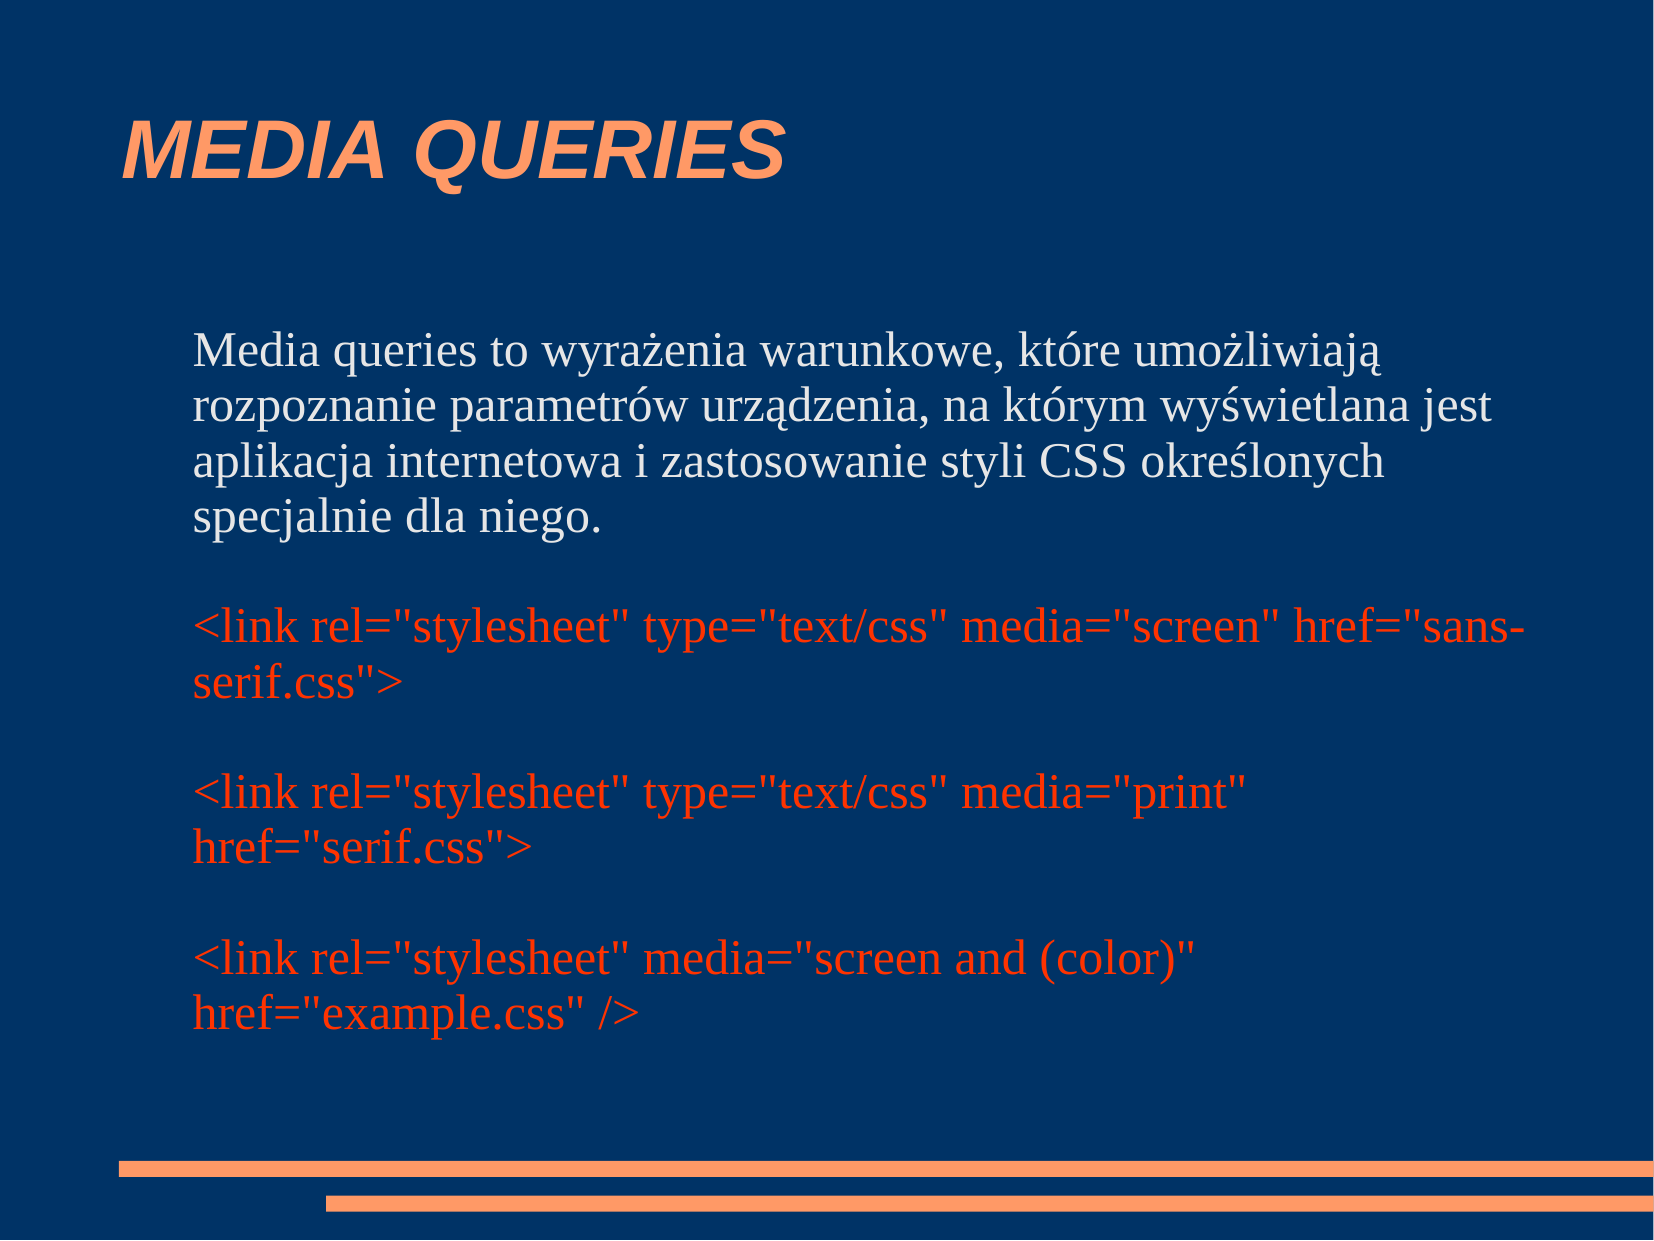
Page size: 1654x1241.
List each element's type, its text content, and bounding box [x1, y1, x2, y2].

list Media queries to wyrażenia warunkowe, które umożliwiają rozpoznanie parametrów urządzenia, na którym wyświetlana jest aplikacja internetowa i zastosowanie styli CSS określonych specjalnie dla niego. <link rel="stylesheet" type="text/css" media="screen" href="sans-serif.css"> <link rel="stylesheet" type="text/css" media="print" href="serif.css"> <link rel="stylesheet" media="screen and (color)" href="example.css" /> [121, 322, 1561, 1241]
title MEDIA QUERIES [121, 46, 1534, 254]
